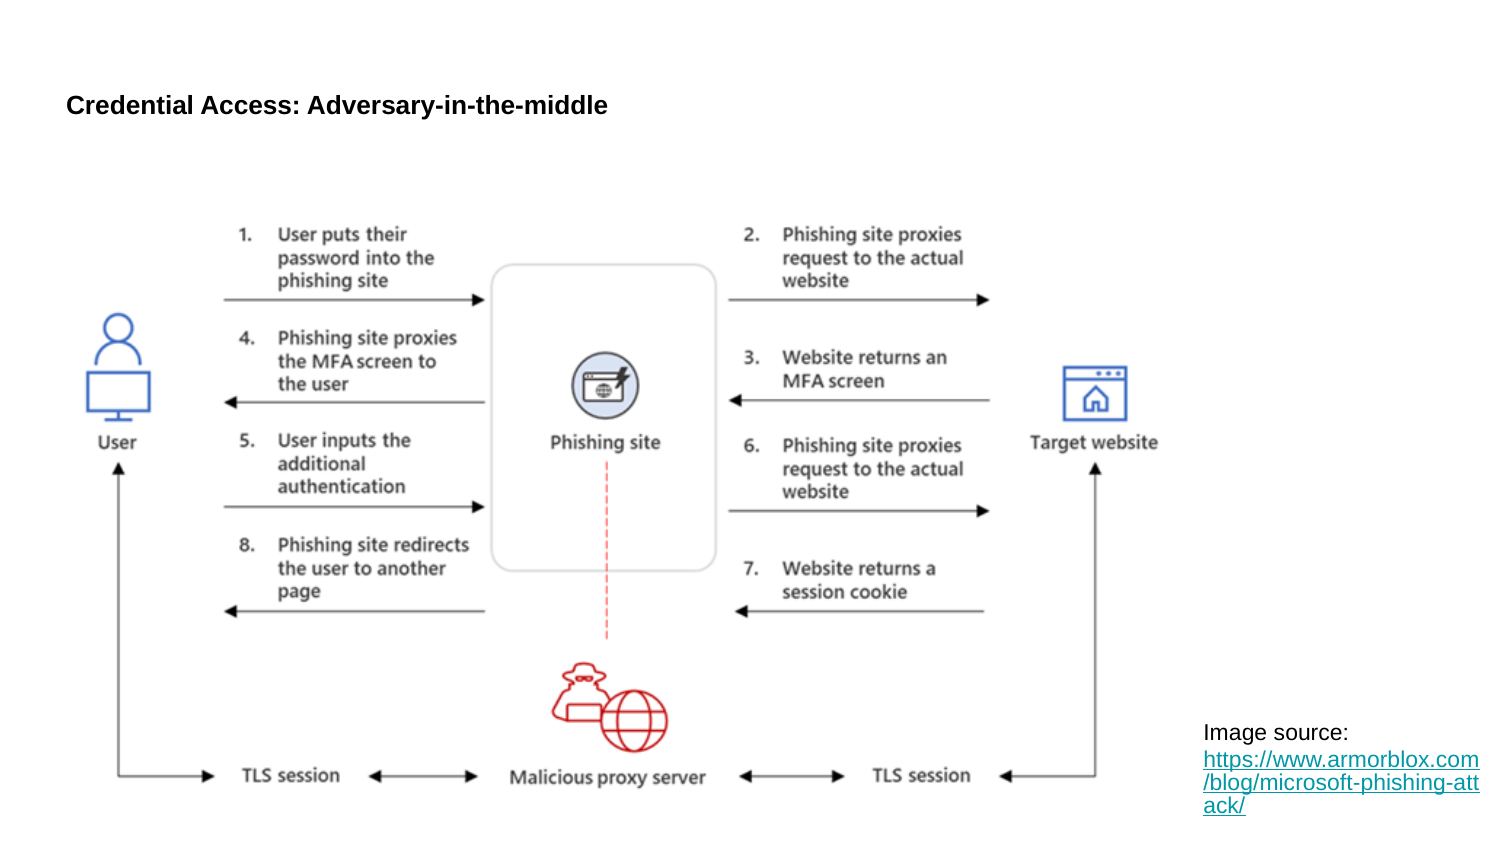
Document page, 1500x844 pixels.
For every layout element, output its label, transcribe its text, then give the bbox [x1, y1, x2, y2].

title Credential Access: Adversary-in-the-middle [51, 72, 1449, 167]
picture [24, 191, 1189, 819]
text_box Image source: https://www.armorblox.com/blog/microsoft-phishing-attack/ [1188, 702, 1500, 788]
